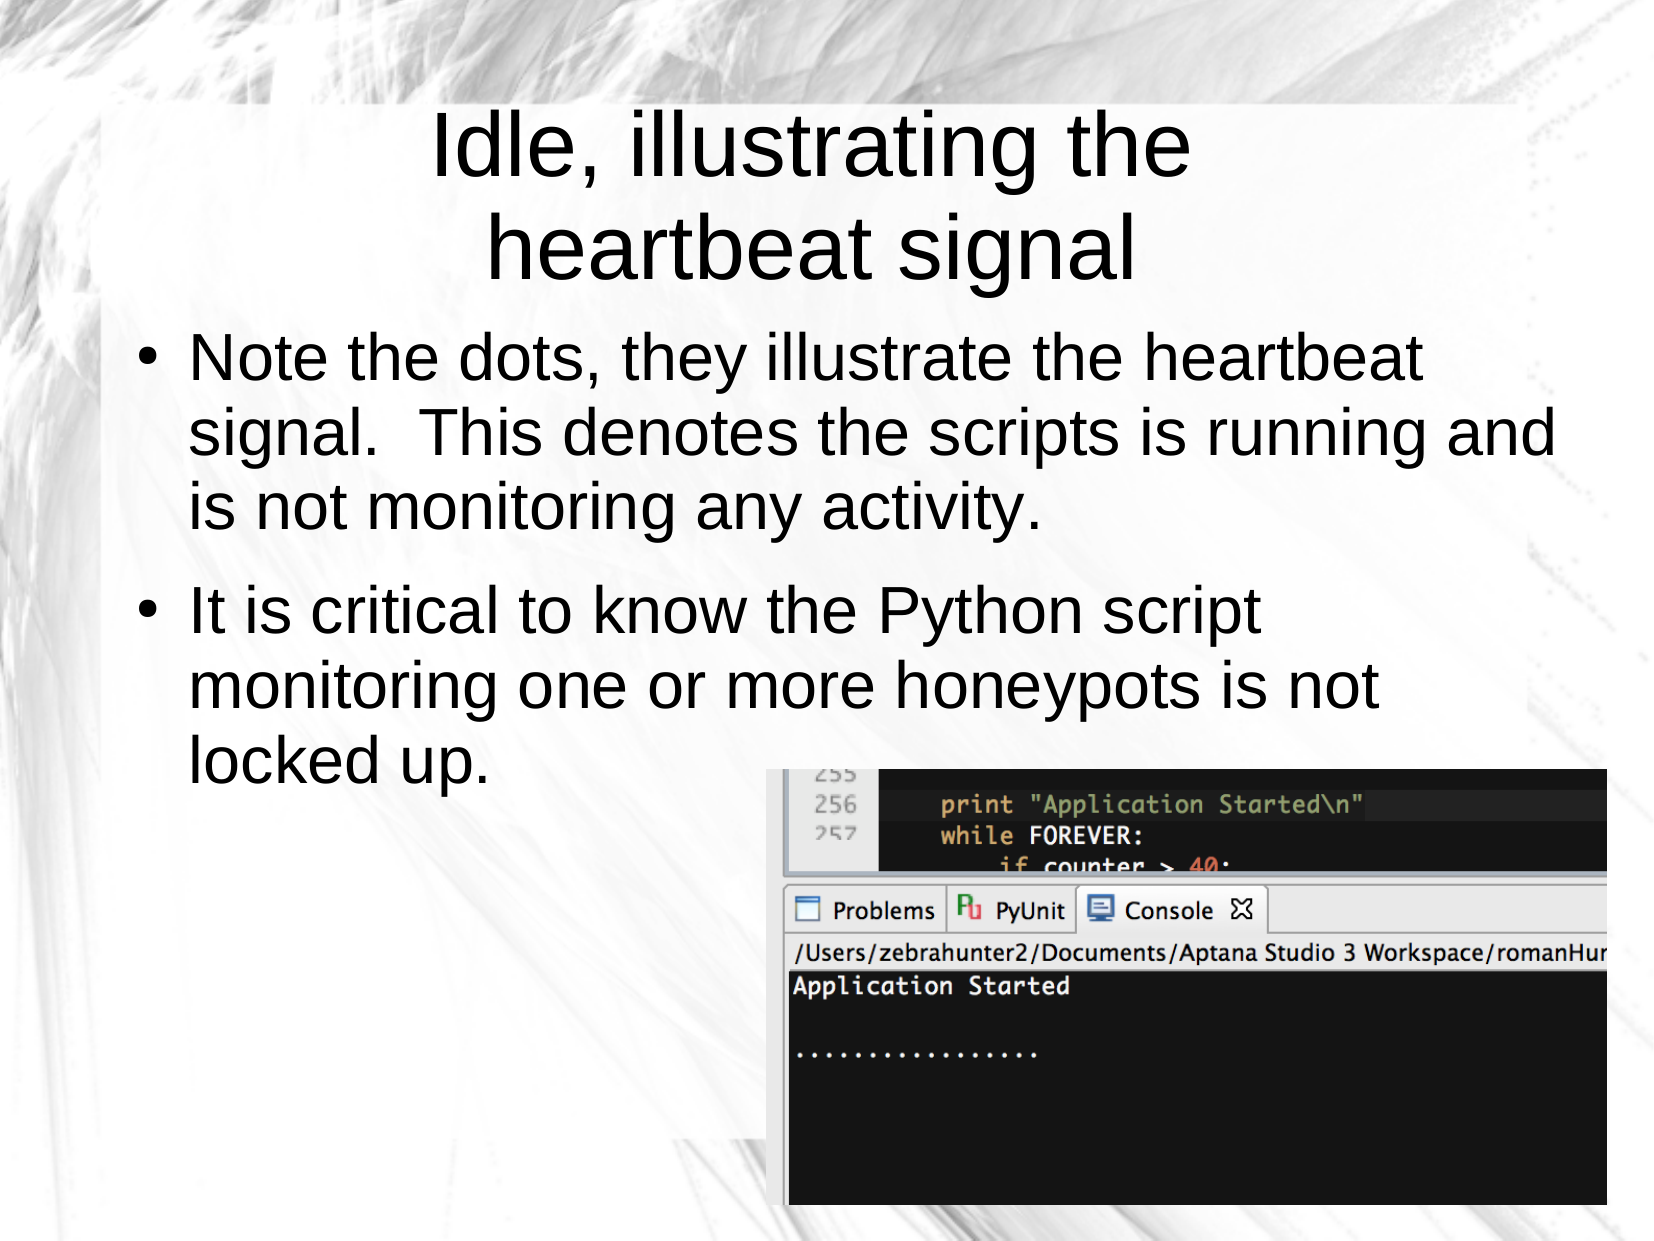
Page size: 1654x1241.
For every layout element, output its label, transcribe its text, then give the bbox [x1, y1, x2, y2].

title Idle, illustrating the heartbeat signal [118, 93, 1506, 299]
picture [0, 0, 1654, 1241]
list Note the dots, they illustrate the heartbeat signal. This denotes the scripts is running and is not monitoring any activity. It is critical to know the Python script monitoring one or more honeypots is not locked up. [118, 319, 1571, 945]
